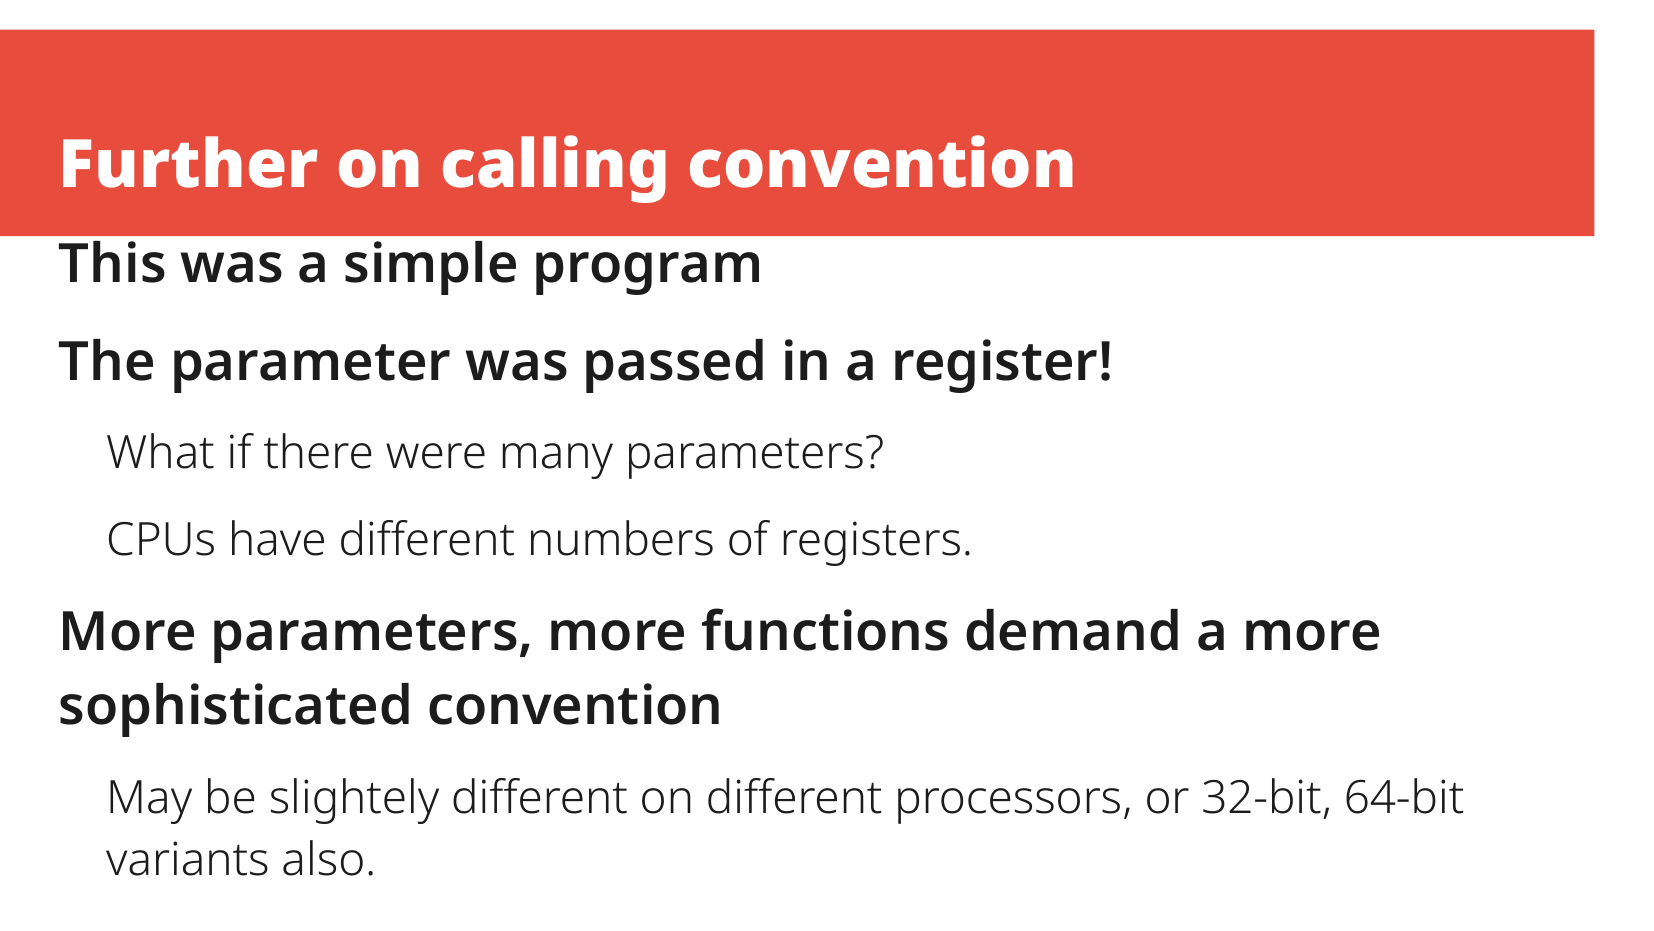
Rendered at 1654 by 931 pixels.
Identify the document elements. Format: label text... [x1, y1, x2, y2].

list This was a simple program The parameter was passed in a register! What if there were many parameters? CPUs have different numbers of registers. More parameters, more functions demand a more sophisticated convention May be slightely different on different processors, or 32-bit, 64-bit variants also. [59, 224, 1565, 931]
title Further on calling convention [59, 59, 1595, 207]
